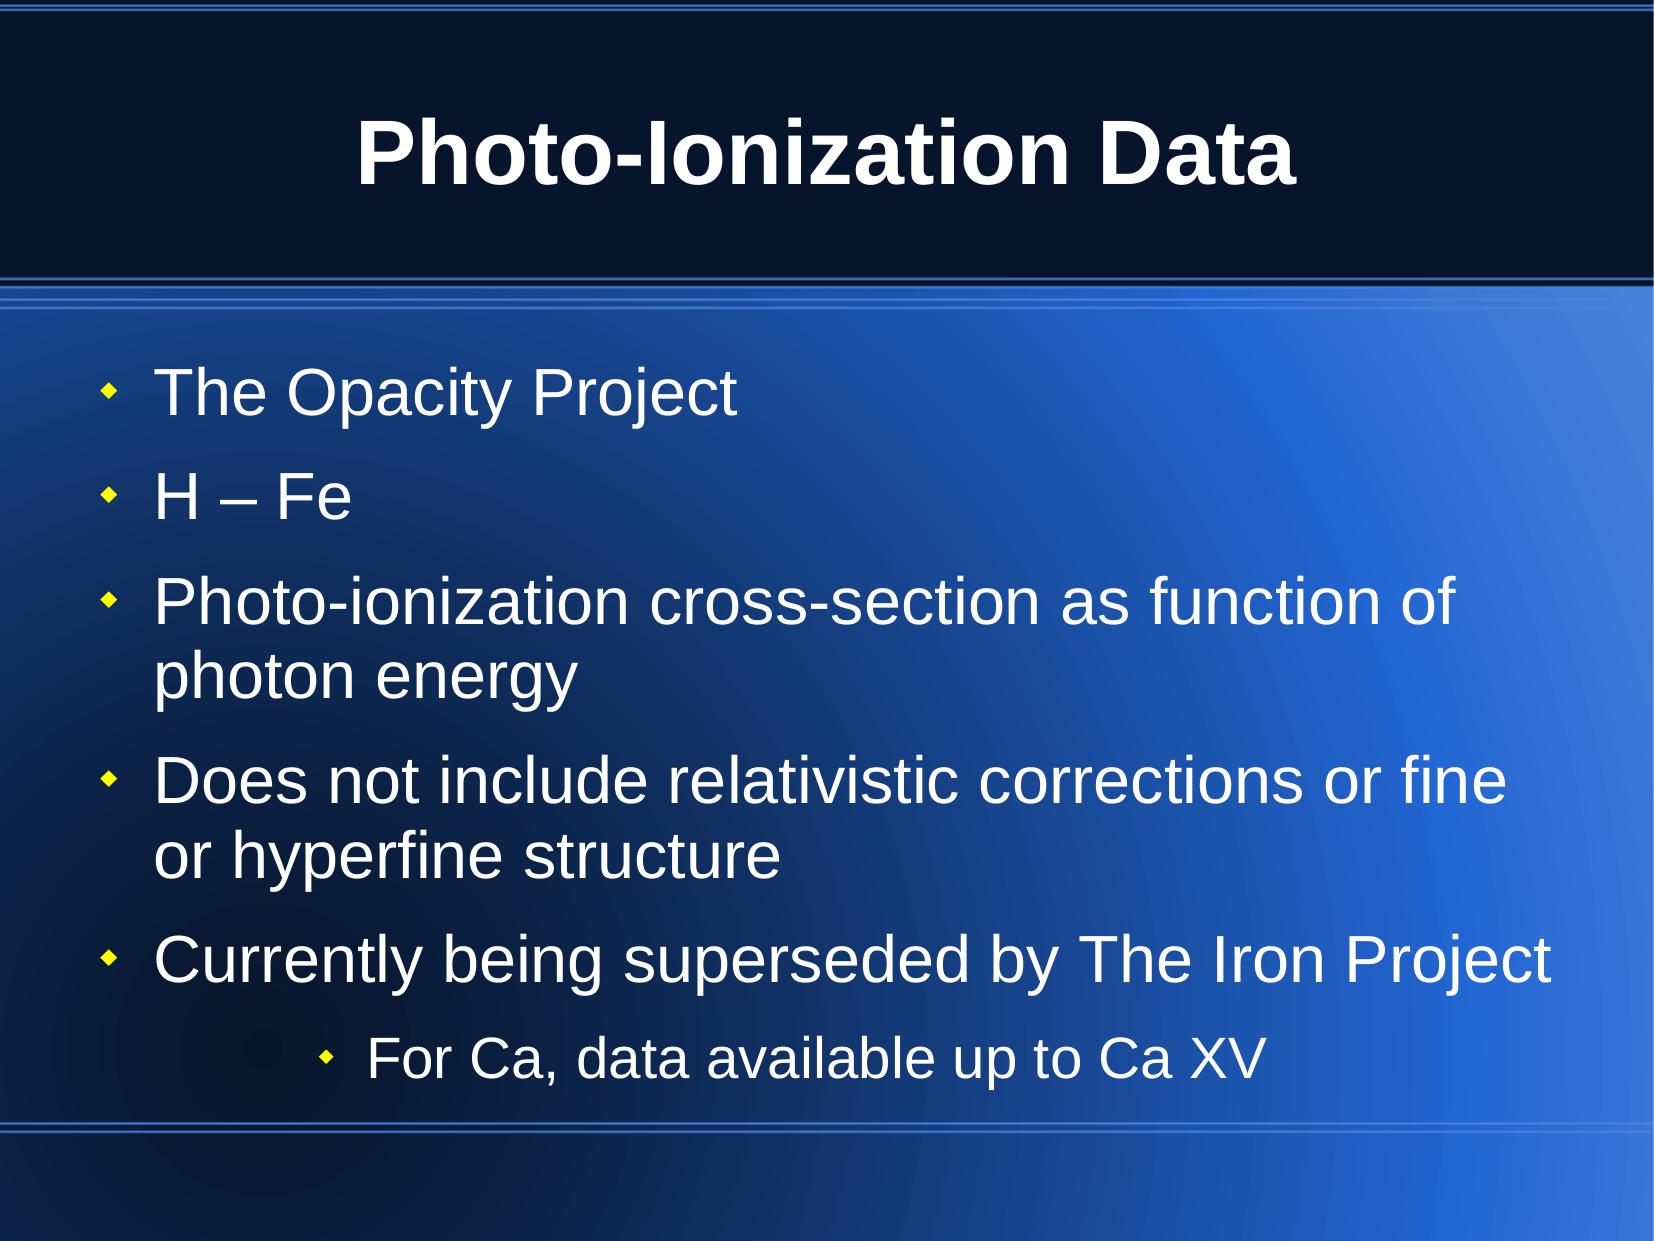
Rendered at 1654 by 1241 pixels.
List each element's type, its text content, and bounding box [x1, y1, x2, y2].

picture [0, 0, 1654, 1241]
list The Opacity Project H – Fe Photo-ionization cross-section as function of photon energy Does not include relativistic corrections or fine or hyperfine structure Currently being superseded by The Iron Project For Ca, data available up to Ca XV [82, 355, 1571, 1092]
title Photo-Ionization Data [82, 49, 1571, 257]
